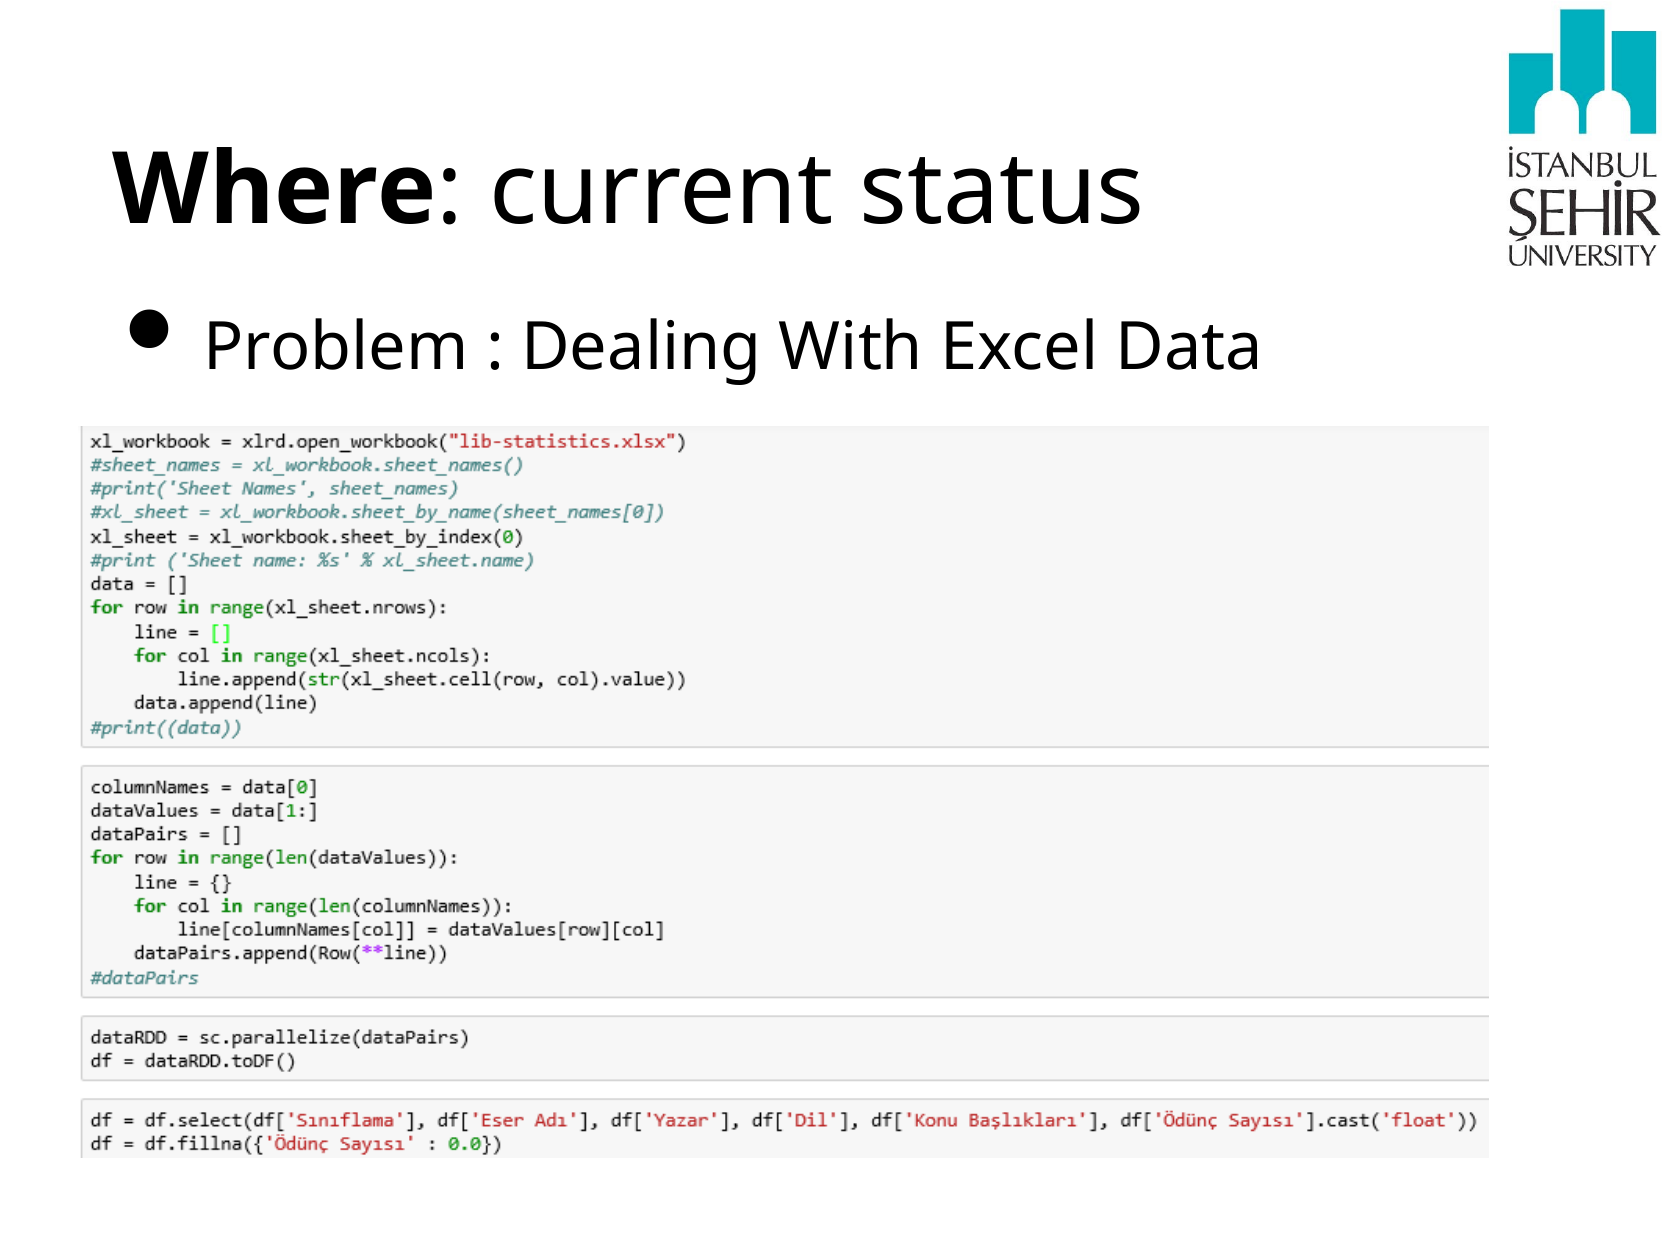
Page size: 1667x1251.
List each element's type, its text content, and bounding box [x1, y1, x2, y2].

picture [78, 426, 1489, 1158]
text_box Problem : Dealing With Excel Data [82, 283, 1512, 402]
picture [1491, 0, 1667, 285]
title Where: current status [106, 82, 1453, 283]
